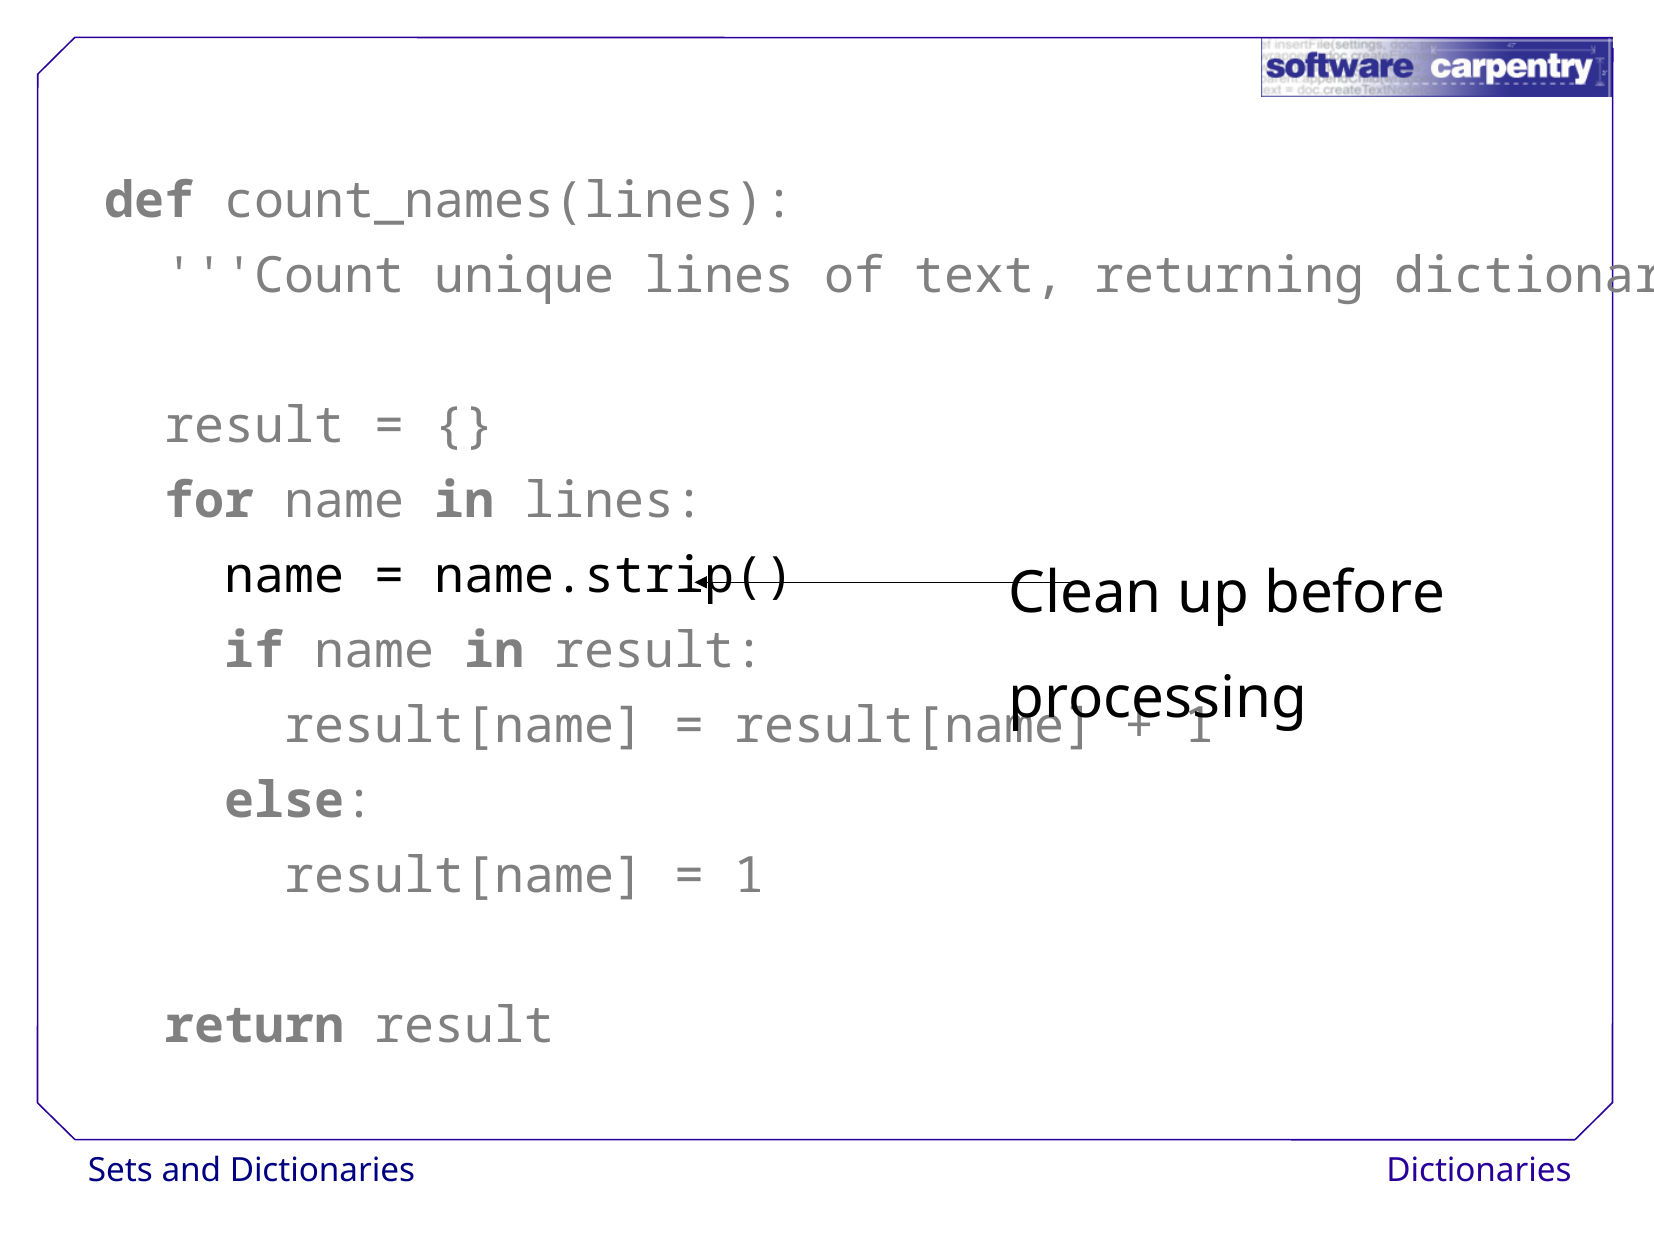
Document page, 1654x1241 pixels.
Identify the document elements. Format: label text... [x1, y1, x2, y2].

picture [1261, 39, 1613, 97]
text_box def count_names(lines): '''Count unique lines of text, returning dictionary.''' result = {} for name in lines: name = name.strip() if name in result: result[name] = result[name] + 1 else: result[name] = 1 return result [89, 144, 1402, 1008]
text_box Clean up before processing [993, 511, 1610, 737]
